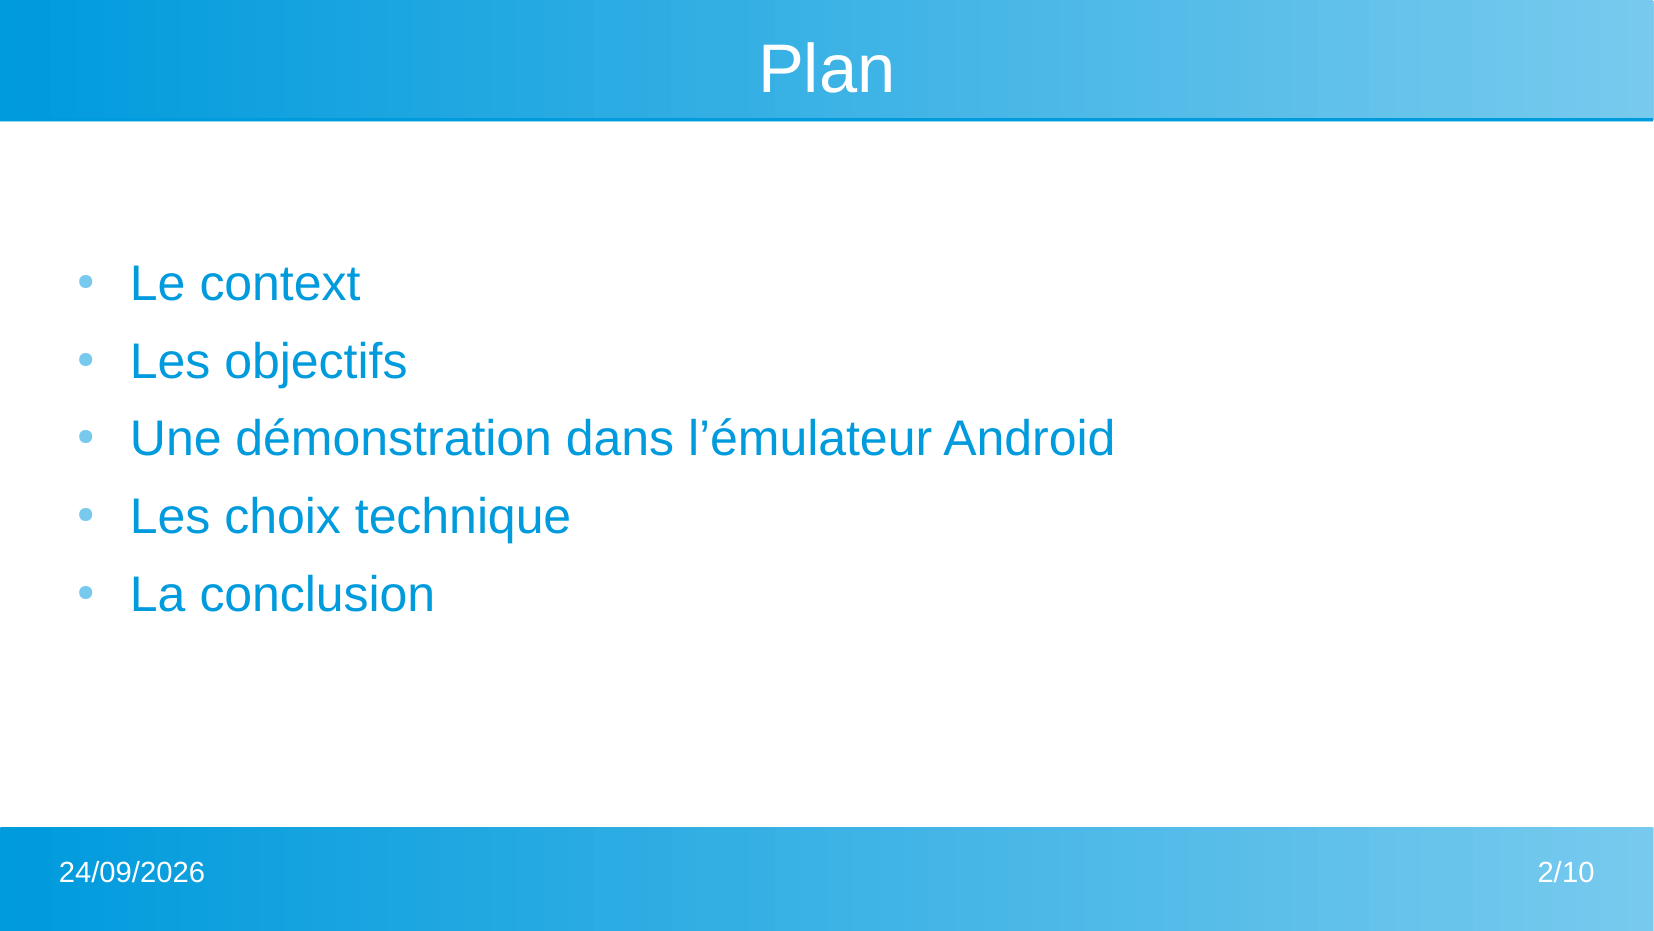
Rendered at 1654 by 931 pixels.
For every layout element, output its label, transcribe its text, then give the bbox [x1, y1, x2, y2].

title Plan [59, 29, 1595, 108]
list Le context Les objectifs Une démonstration dans l’émulateur Android Les choix technique La conclusion [59, 177, 1595, 768]
